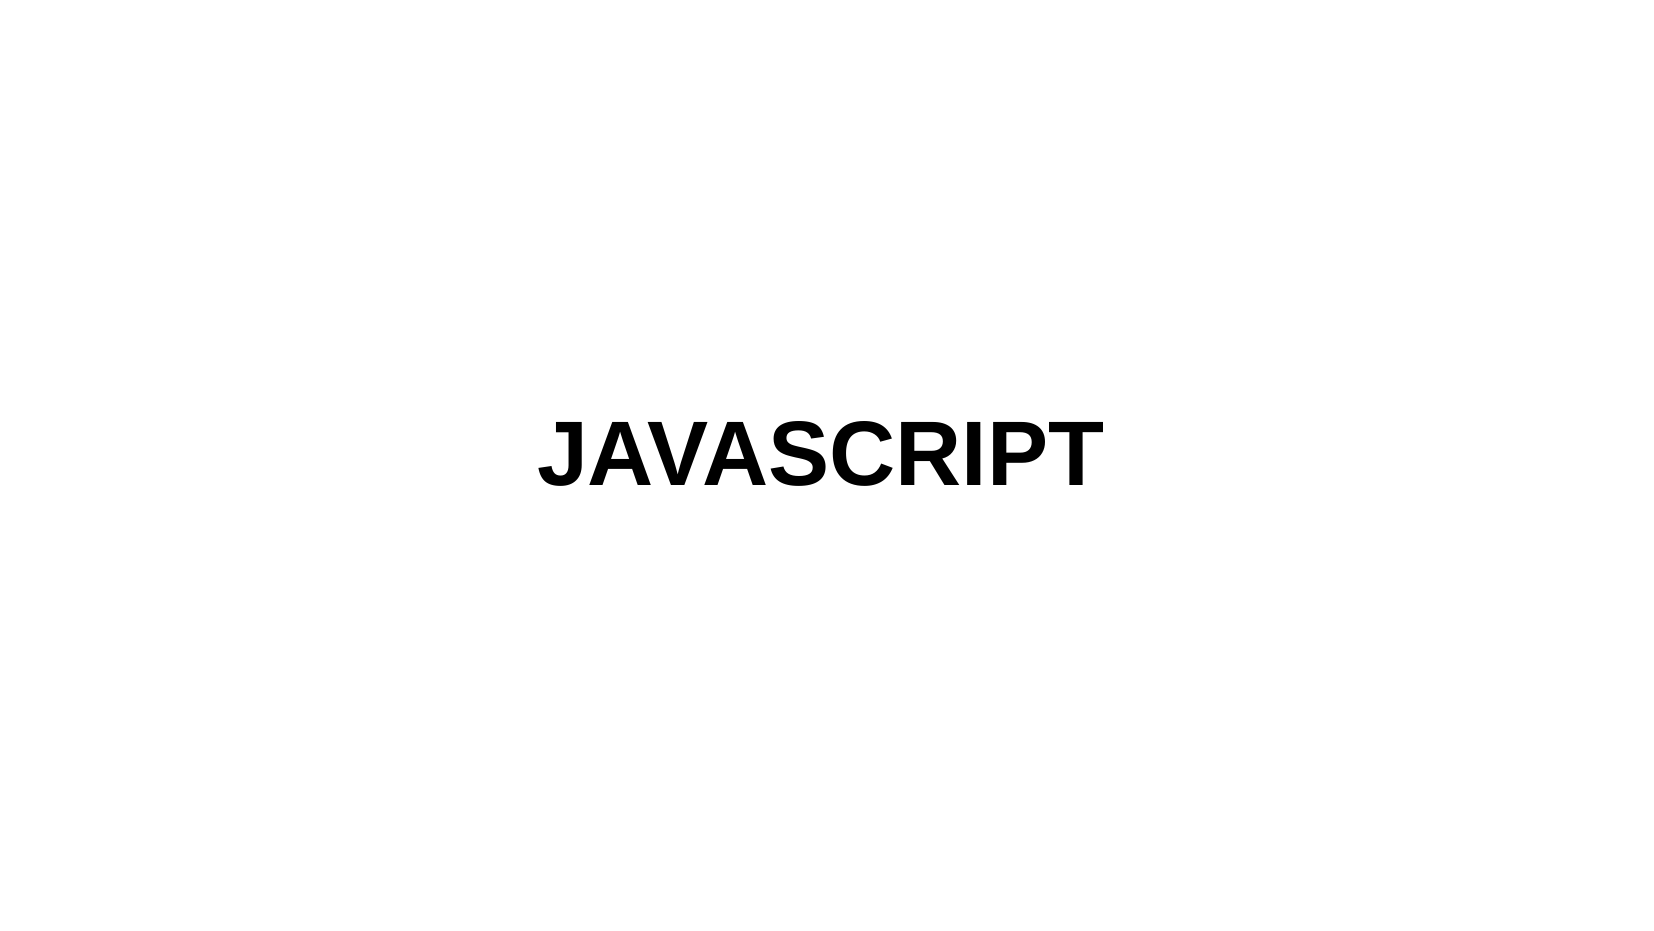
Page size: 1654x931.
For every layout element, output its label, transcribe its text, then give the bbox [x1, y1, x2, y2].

title JAVASCRIPT [76, 376, 1565, 532]
